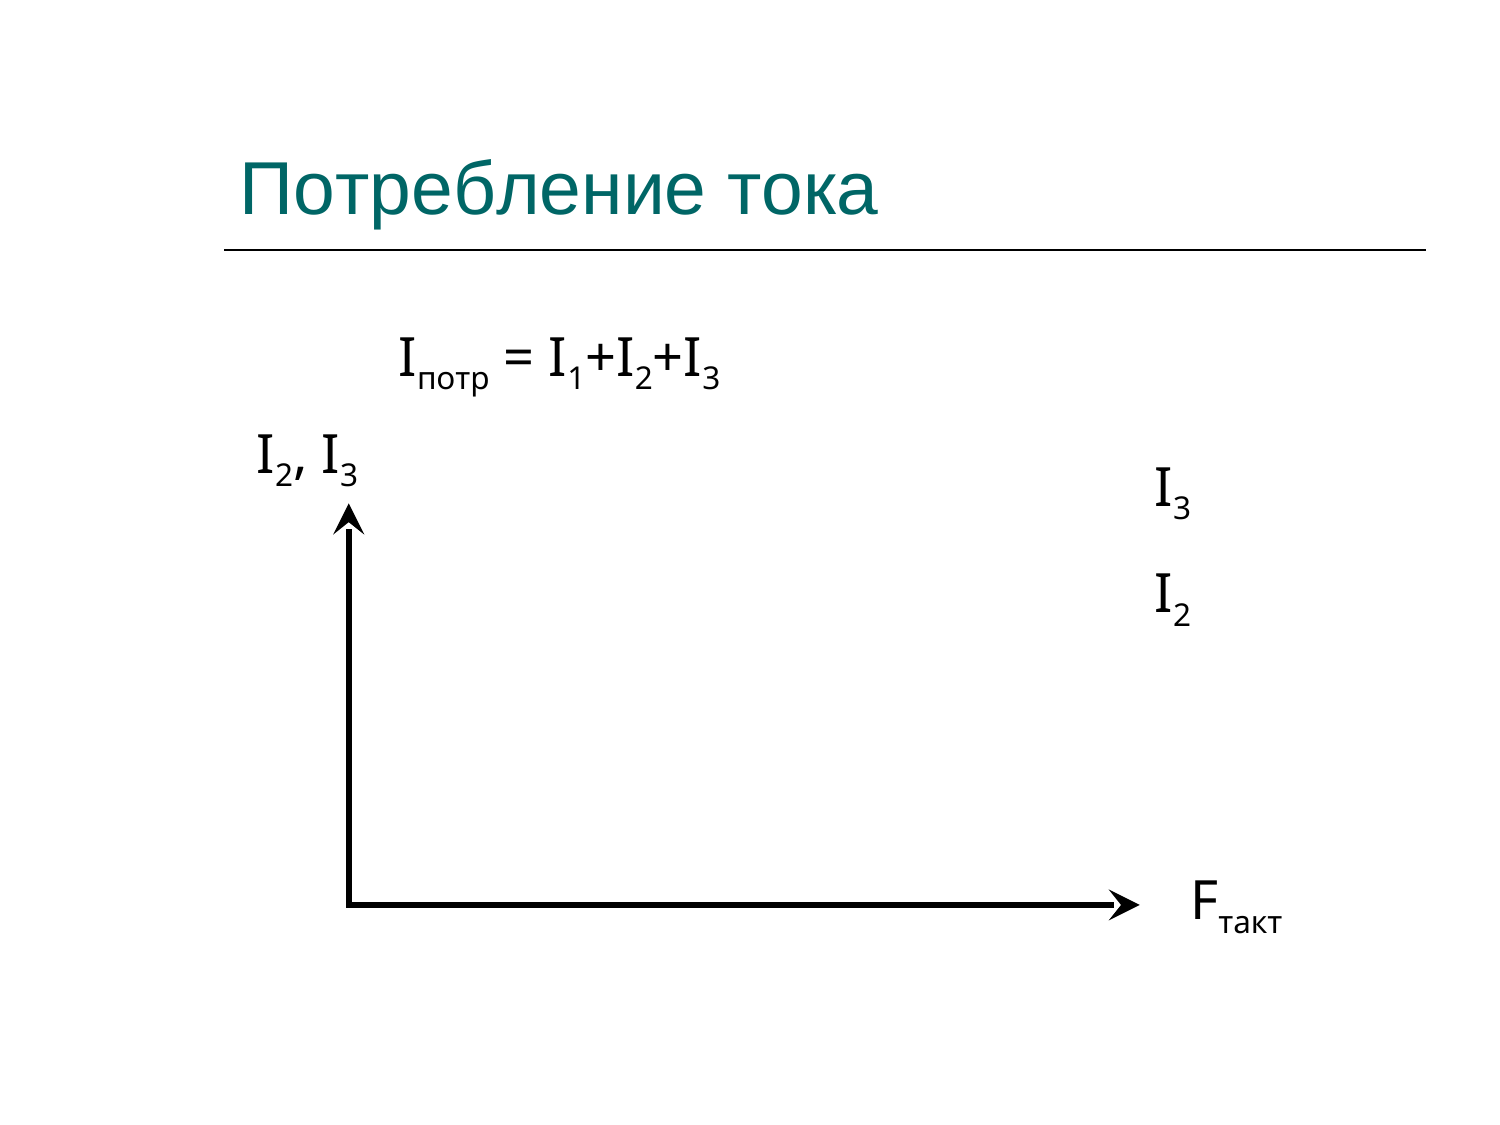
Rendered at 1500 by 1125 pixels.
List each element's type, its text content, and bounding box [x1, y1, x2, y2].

text_box Iпотр = I1+I2+I3 [383, 314, 963, 404]
text_box I2, I3 [241, 411, 431, 501]
text_box I3 [1139, 444, 1329, 534]
text_box Fтакт [1175, 857, 1365, 948]
title Потребление тока [224, 49, 1425, 237]
text_box I2 [1139, 550, 1329, 641]
